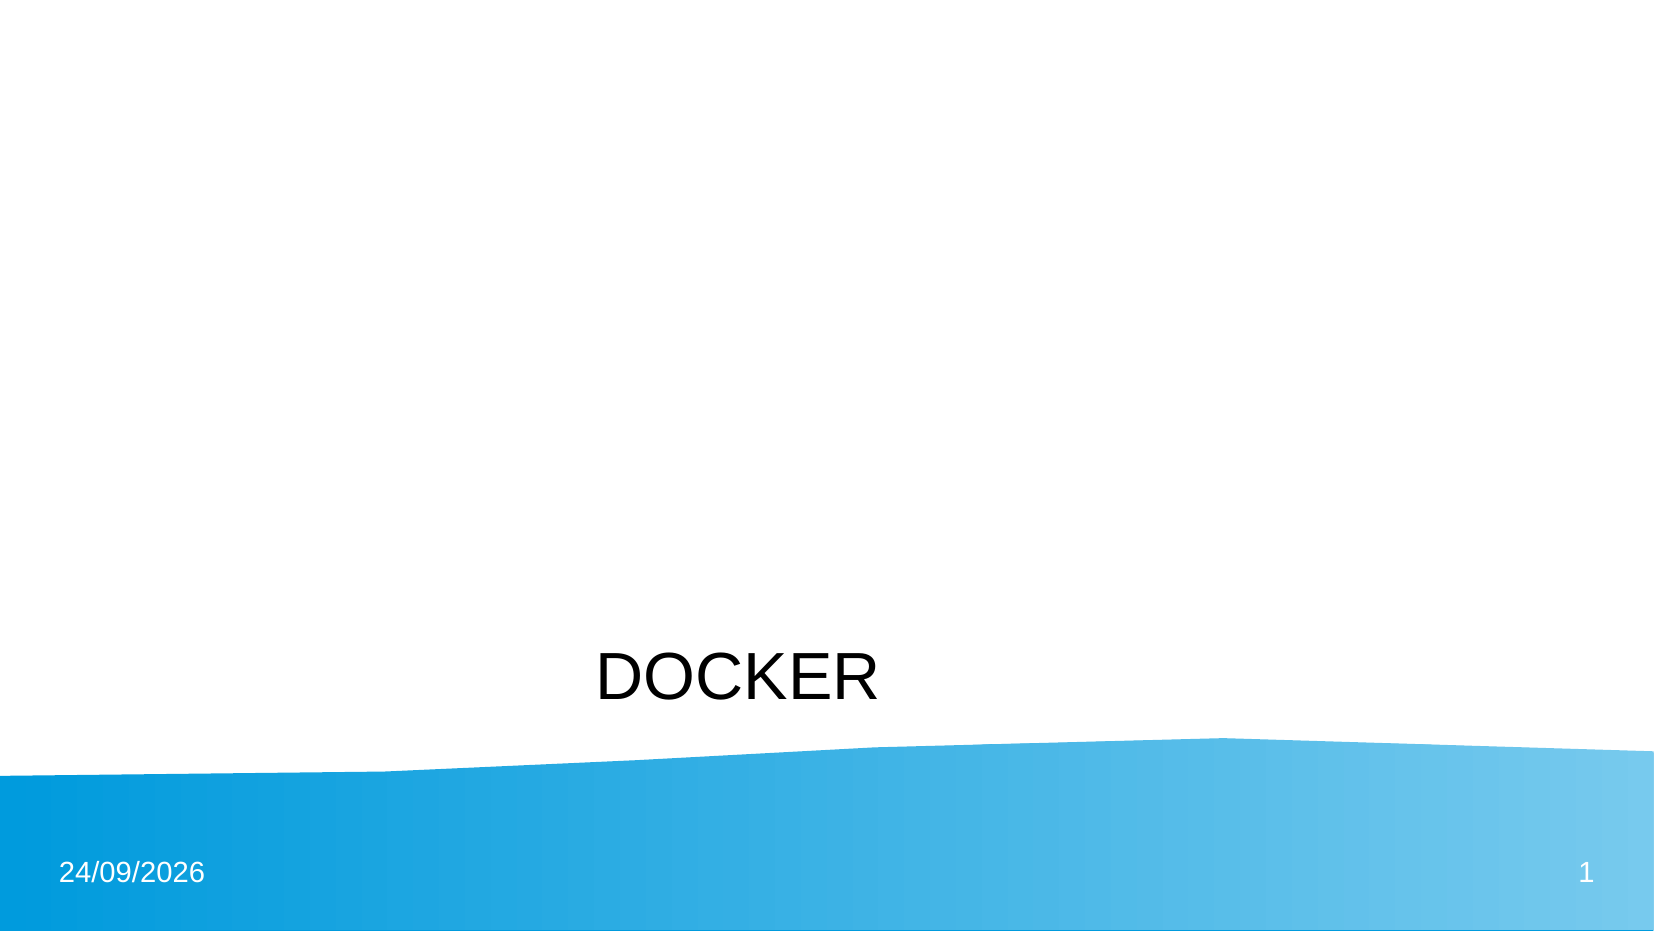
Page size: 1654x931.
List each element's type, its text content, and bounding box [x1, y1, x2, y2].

subtitle DOCKER [0, 265, 1477, 931]
